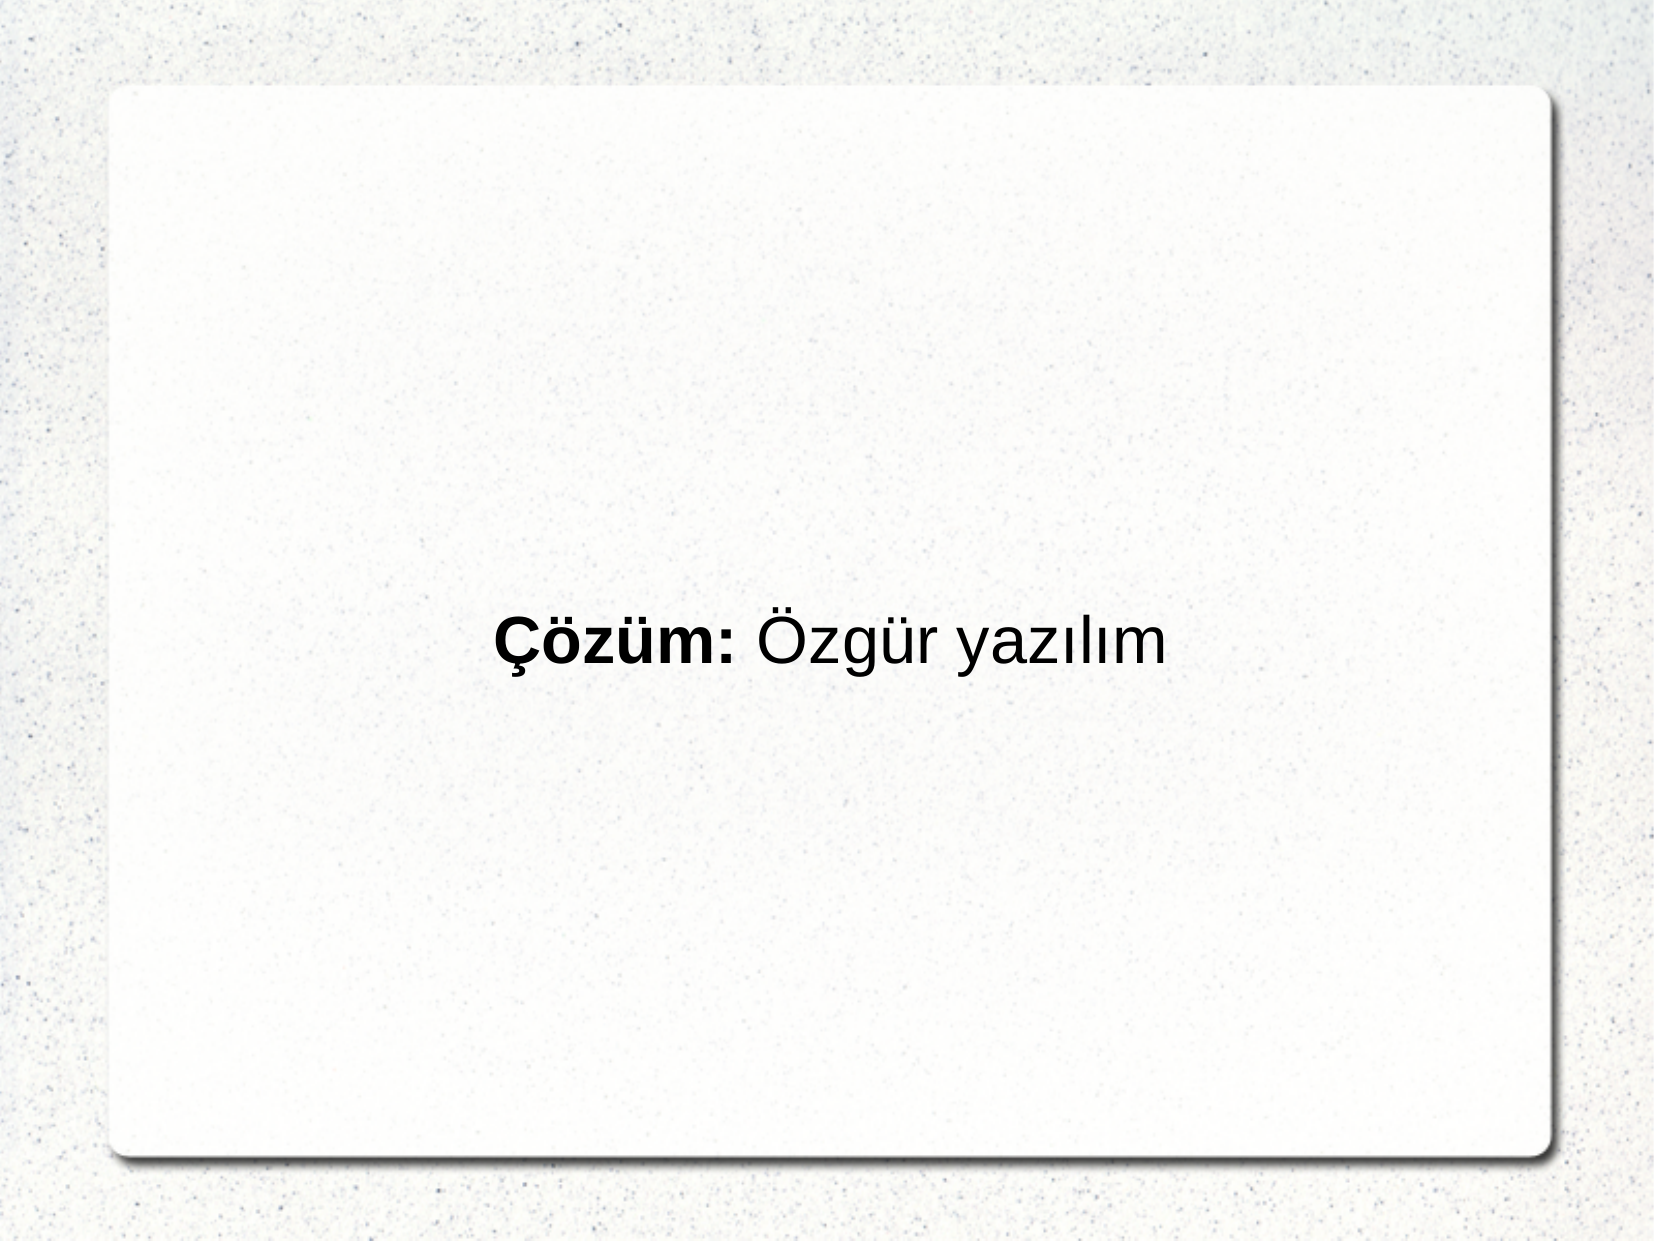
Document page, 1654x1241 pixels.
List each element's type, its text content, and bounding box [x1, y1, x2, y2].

picture [0, 0, 1654, 1241]
subtitle Çözüm: Özgür yazılım [86, 231, 1576, 1051]
